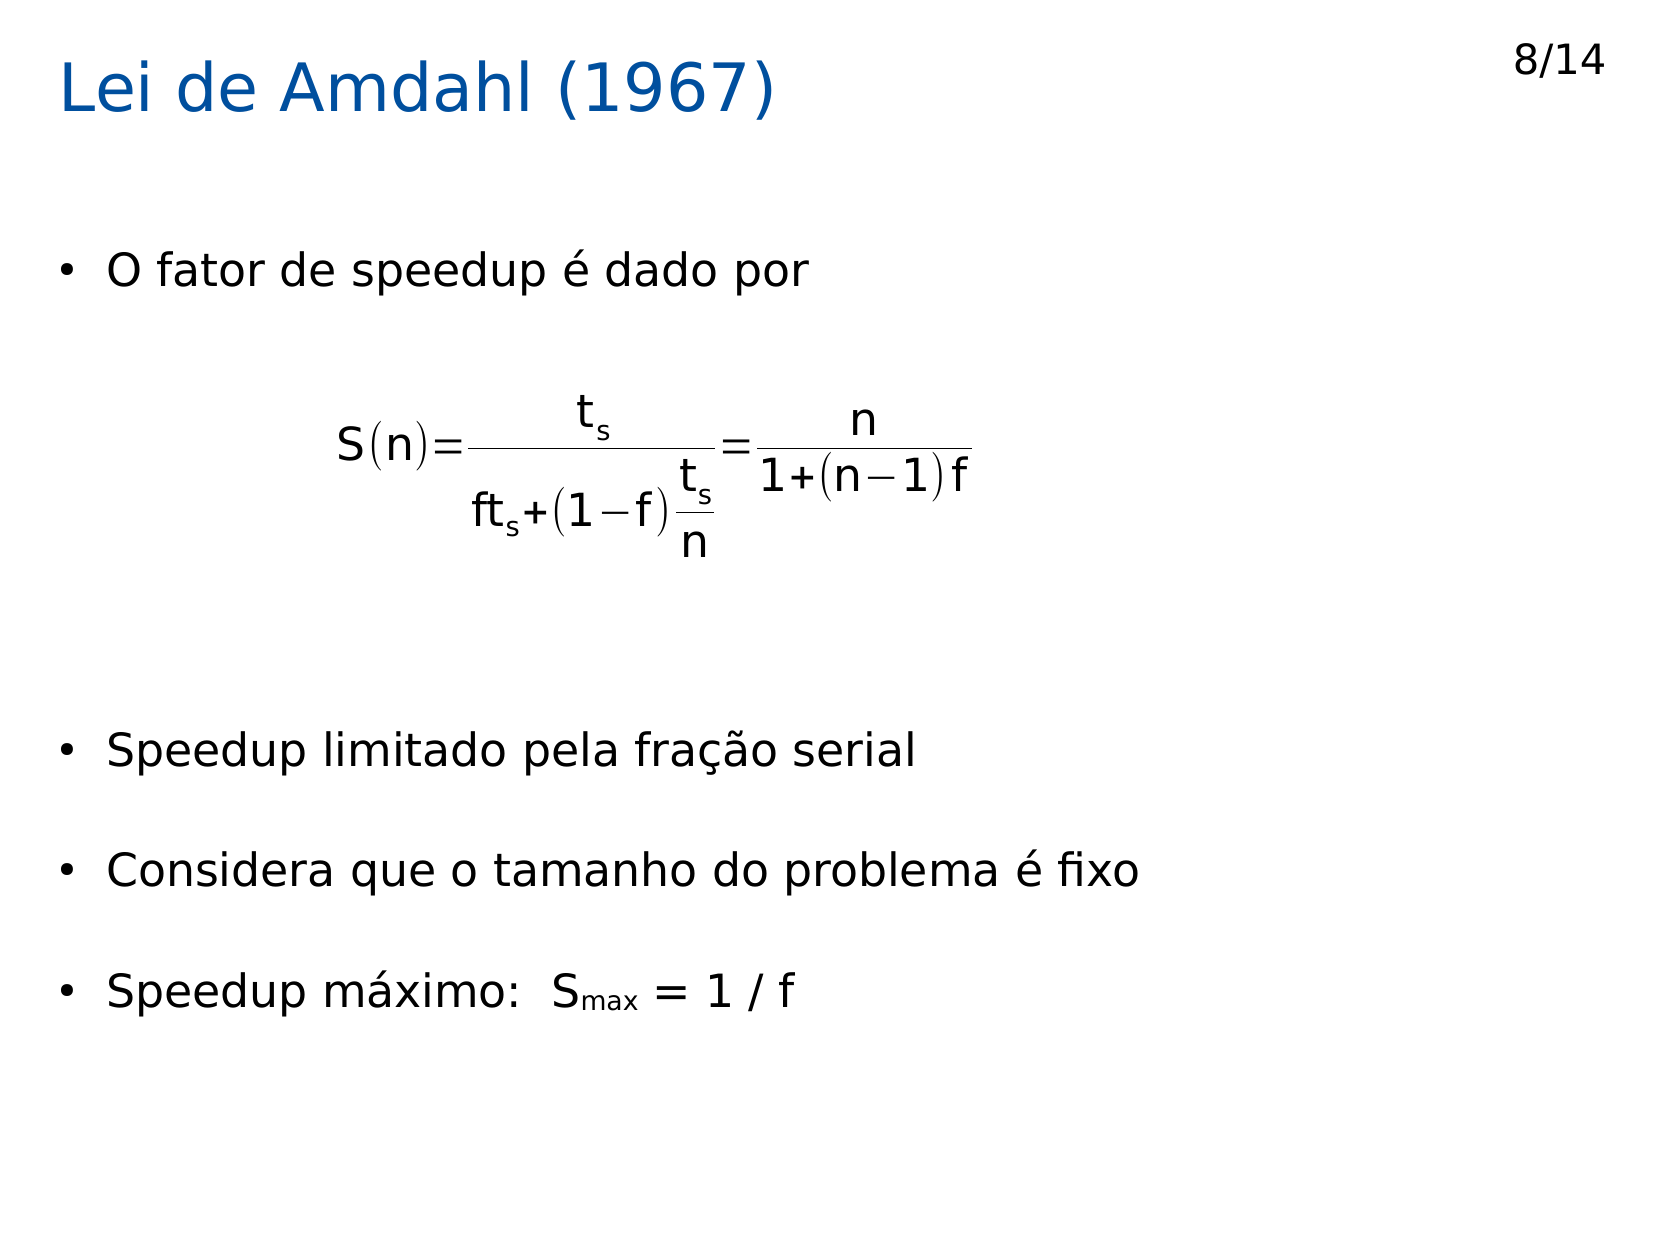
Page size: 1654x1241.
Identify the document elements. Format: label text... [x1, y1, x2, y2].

list O fator de speedup é dado por Speedup limitado pela fração serial Considera que o tamanho do problema é fixo Speedup máximo: Smax = 1 / f [59, 236, 1595, 1211]
title Lei de Amdahl (1967) [59, 29, 1506, 148]
chart [330, 385, 979, 568]
